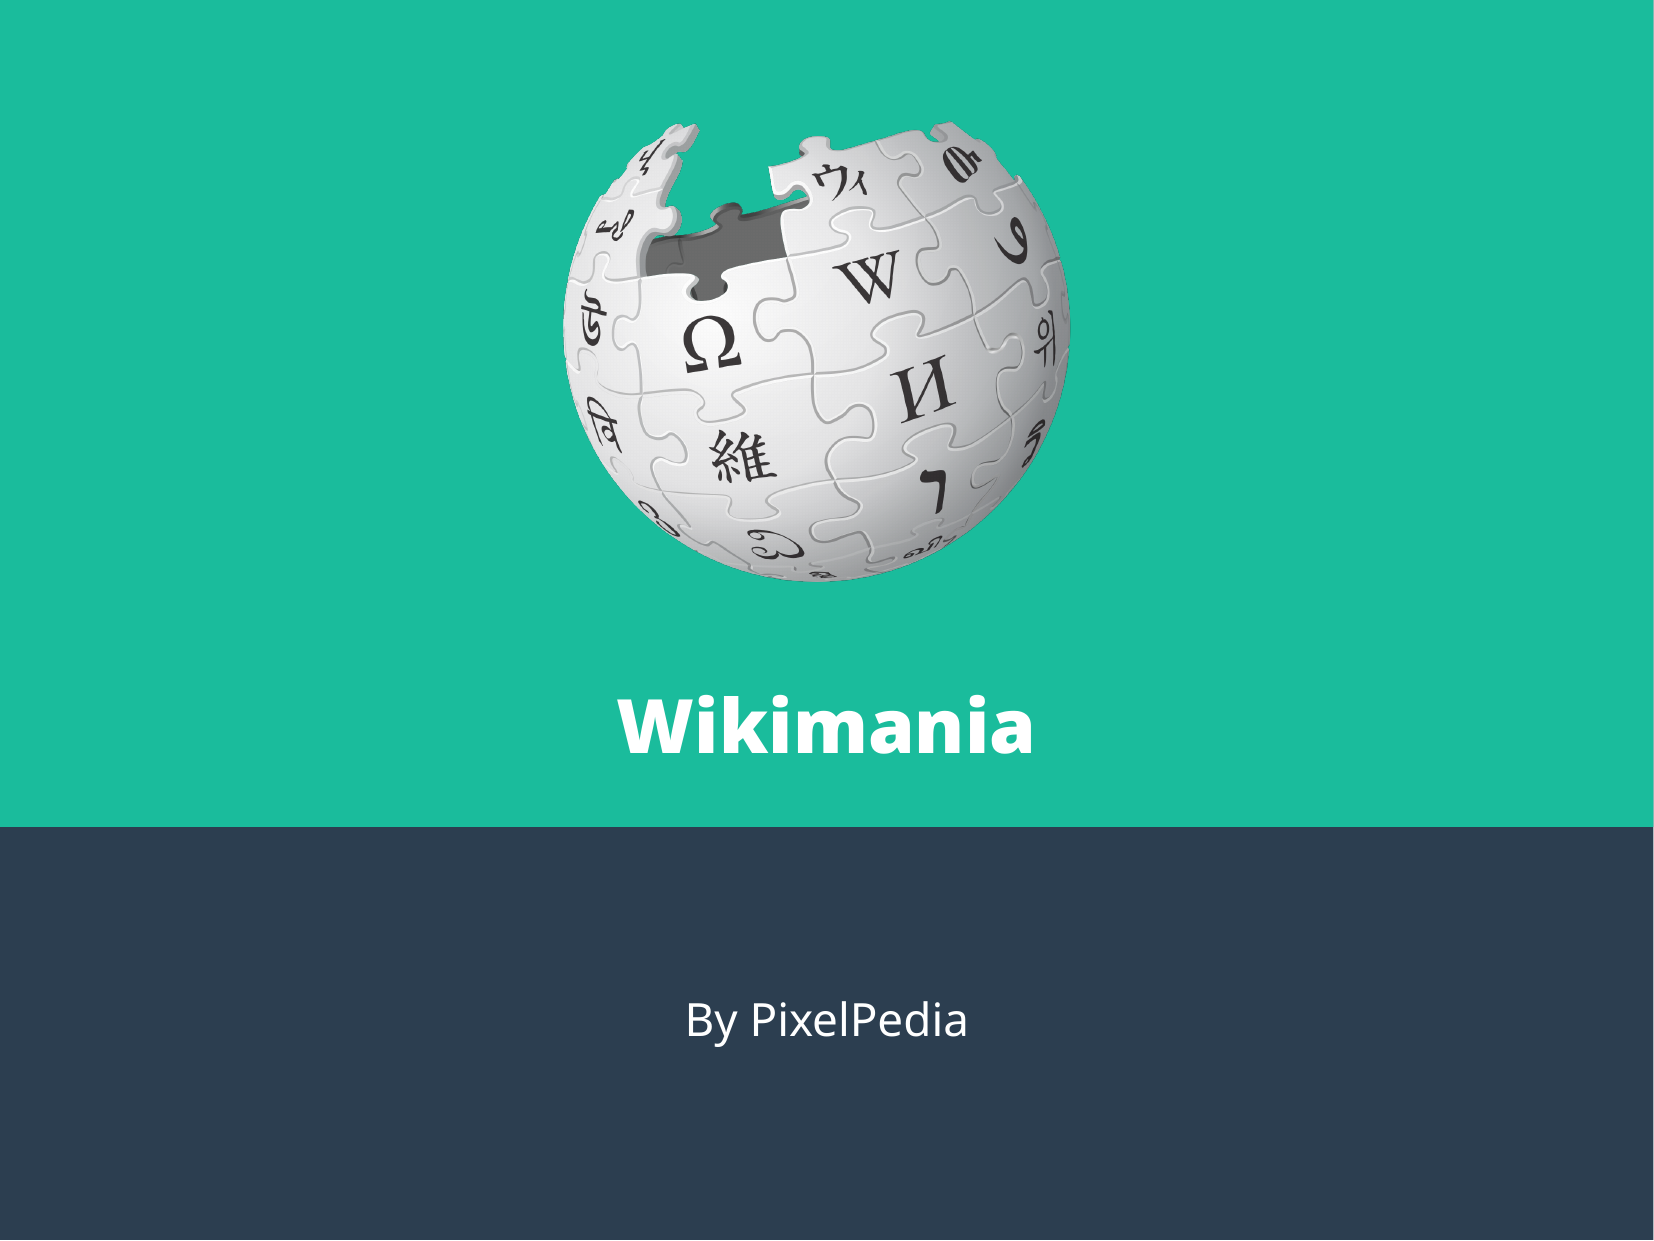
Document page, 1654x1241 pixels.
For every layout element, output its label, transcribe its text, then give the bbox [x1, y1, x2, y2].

picture [561, 118, 1073, 586]
subtitle By PixelPedia [59, 856, 1595, 1182]
title Wikimania [59, 620, 1595, 778]
